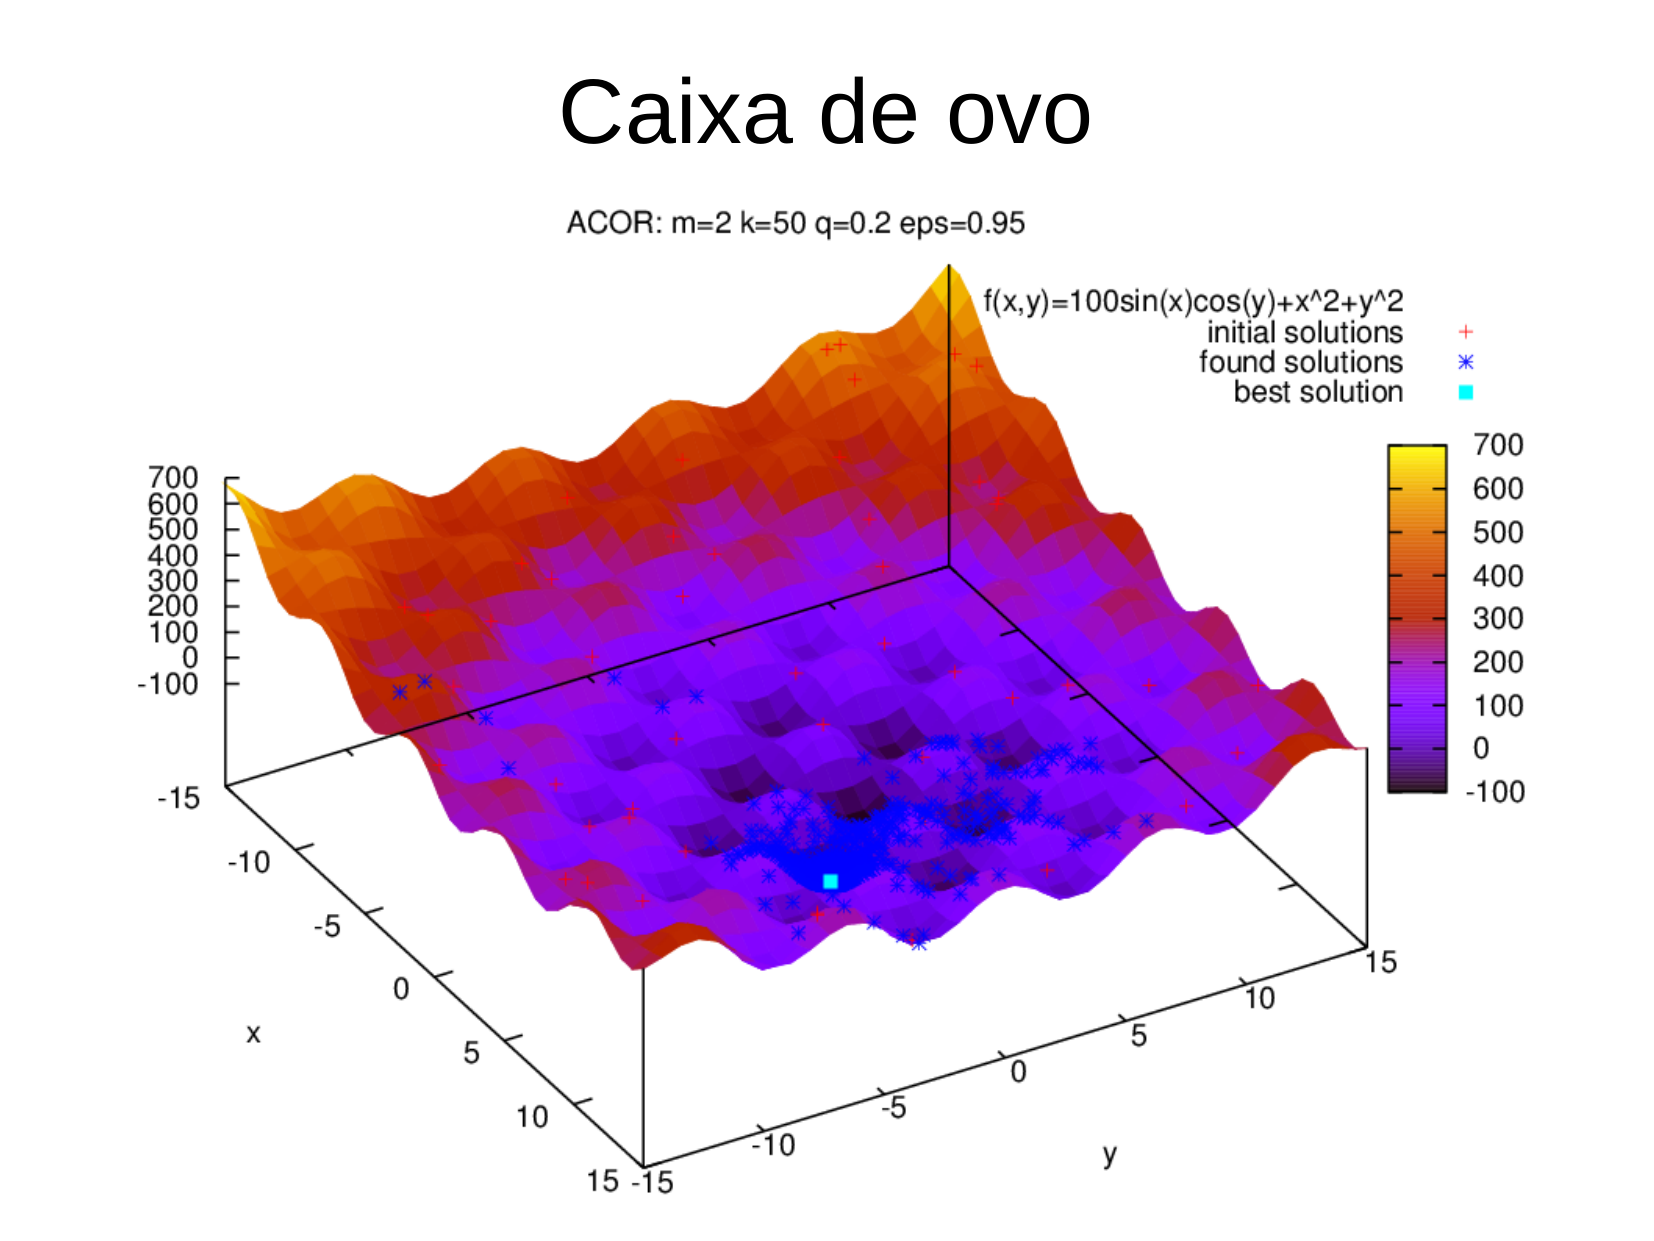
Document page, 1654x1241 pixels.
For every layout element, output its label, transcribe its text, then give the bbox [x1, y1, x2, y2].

title Caixa de ovo [82, 8, 1571, 166]
picture [15, 166, 1578, 1241]
